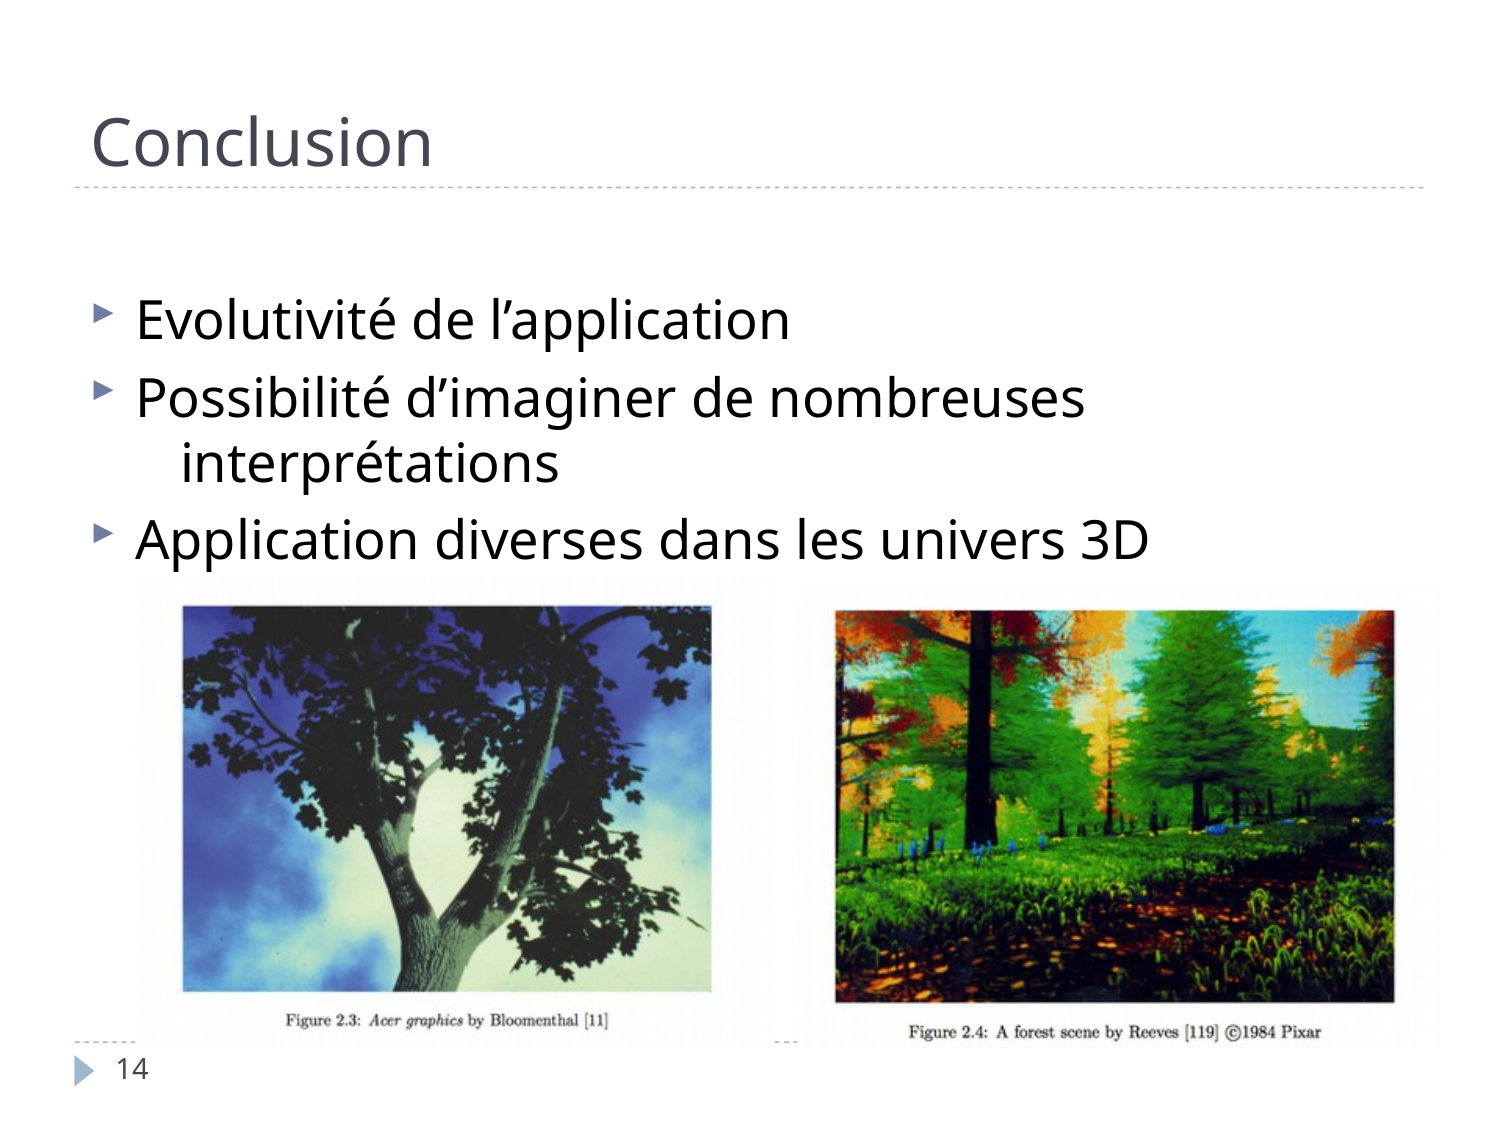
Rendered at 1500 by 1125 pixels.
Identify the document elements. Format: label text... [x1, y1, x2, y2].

list Evolutivité de l’application Possibilité d’imaginer de nombreuses interprétations Application diverses dans les univers 3D [75, 200, 1426, 1011]
text_box <numéro> [100, 1042, 426, 1103]
picture [797, 584, 1441, 1048]
picture [135, 577, 773, 1051]
title Conclusion [75, 24, 1426, 188]
